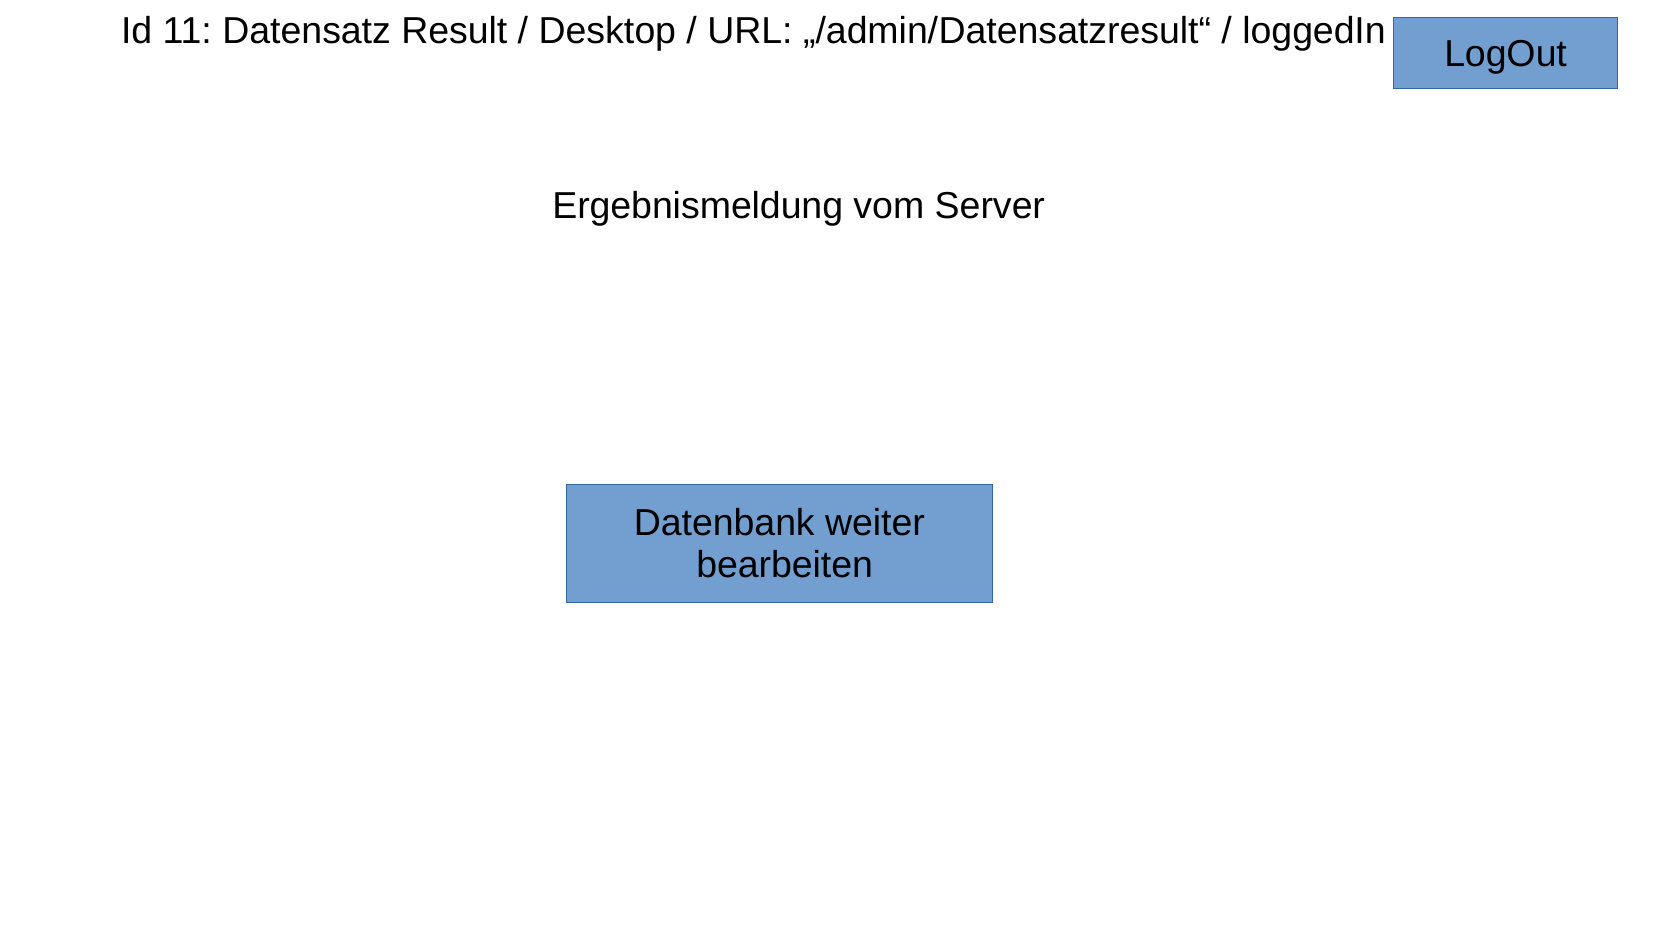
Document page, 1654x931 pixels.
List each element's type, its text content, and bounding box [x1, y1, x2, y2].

text_box Ergebnismeldung vom Server [0, 177, 1430, 234]
text_box LogOut [1393, 17, 1618, 89]
text_box Id 11: Datensatz Result / Desktop / URL: „/admin/Datensatzresult“ / loggedIn [106, 2, 1560, 59]
text_box Datenbank weiter bearbeiten [566, 484, 993, 603]
